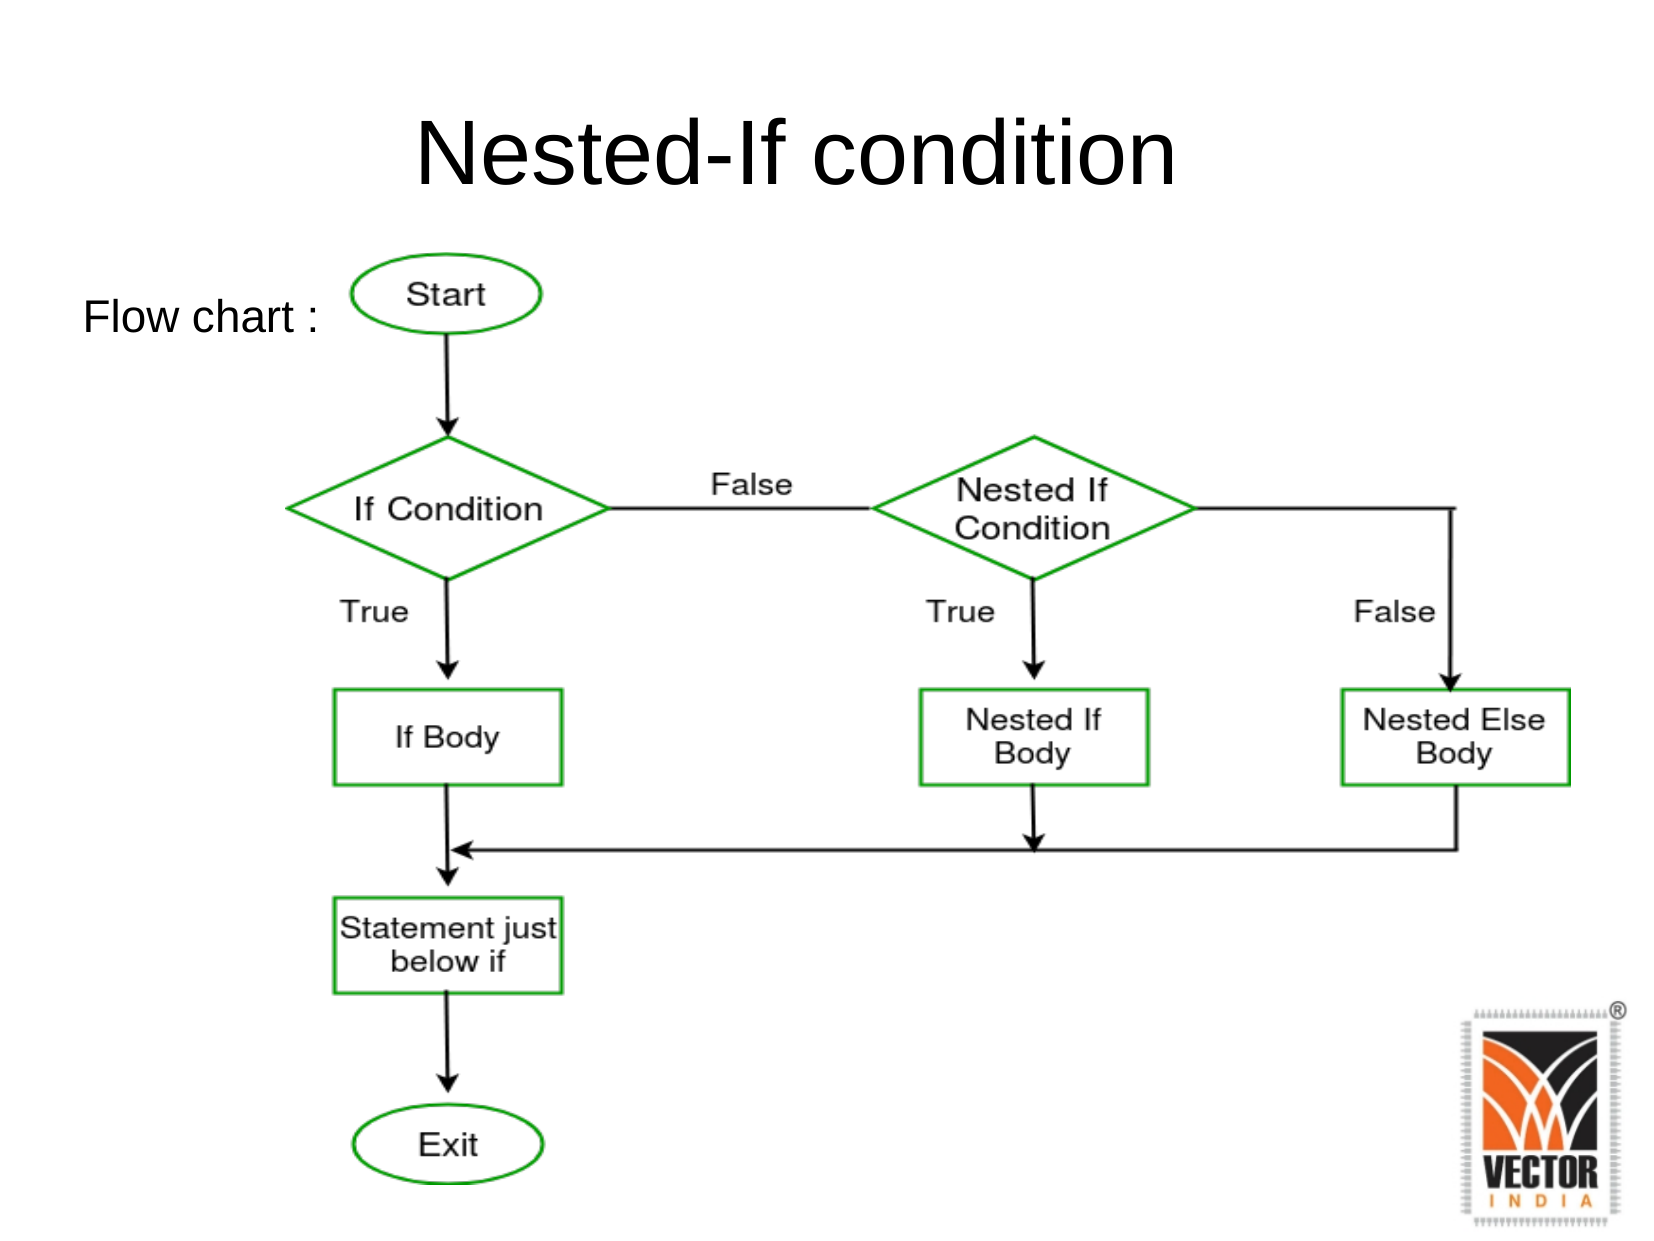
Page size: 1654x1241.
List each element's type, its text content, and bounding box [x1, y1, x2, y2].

subtitle Flow chart : [82, 45, 1571, 1241]
picture [285, 252, 1654, 1237]
